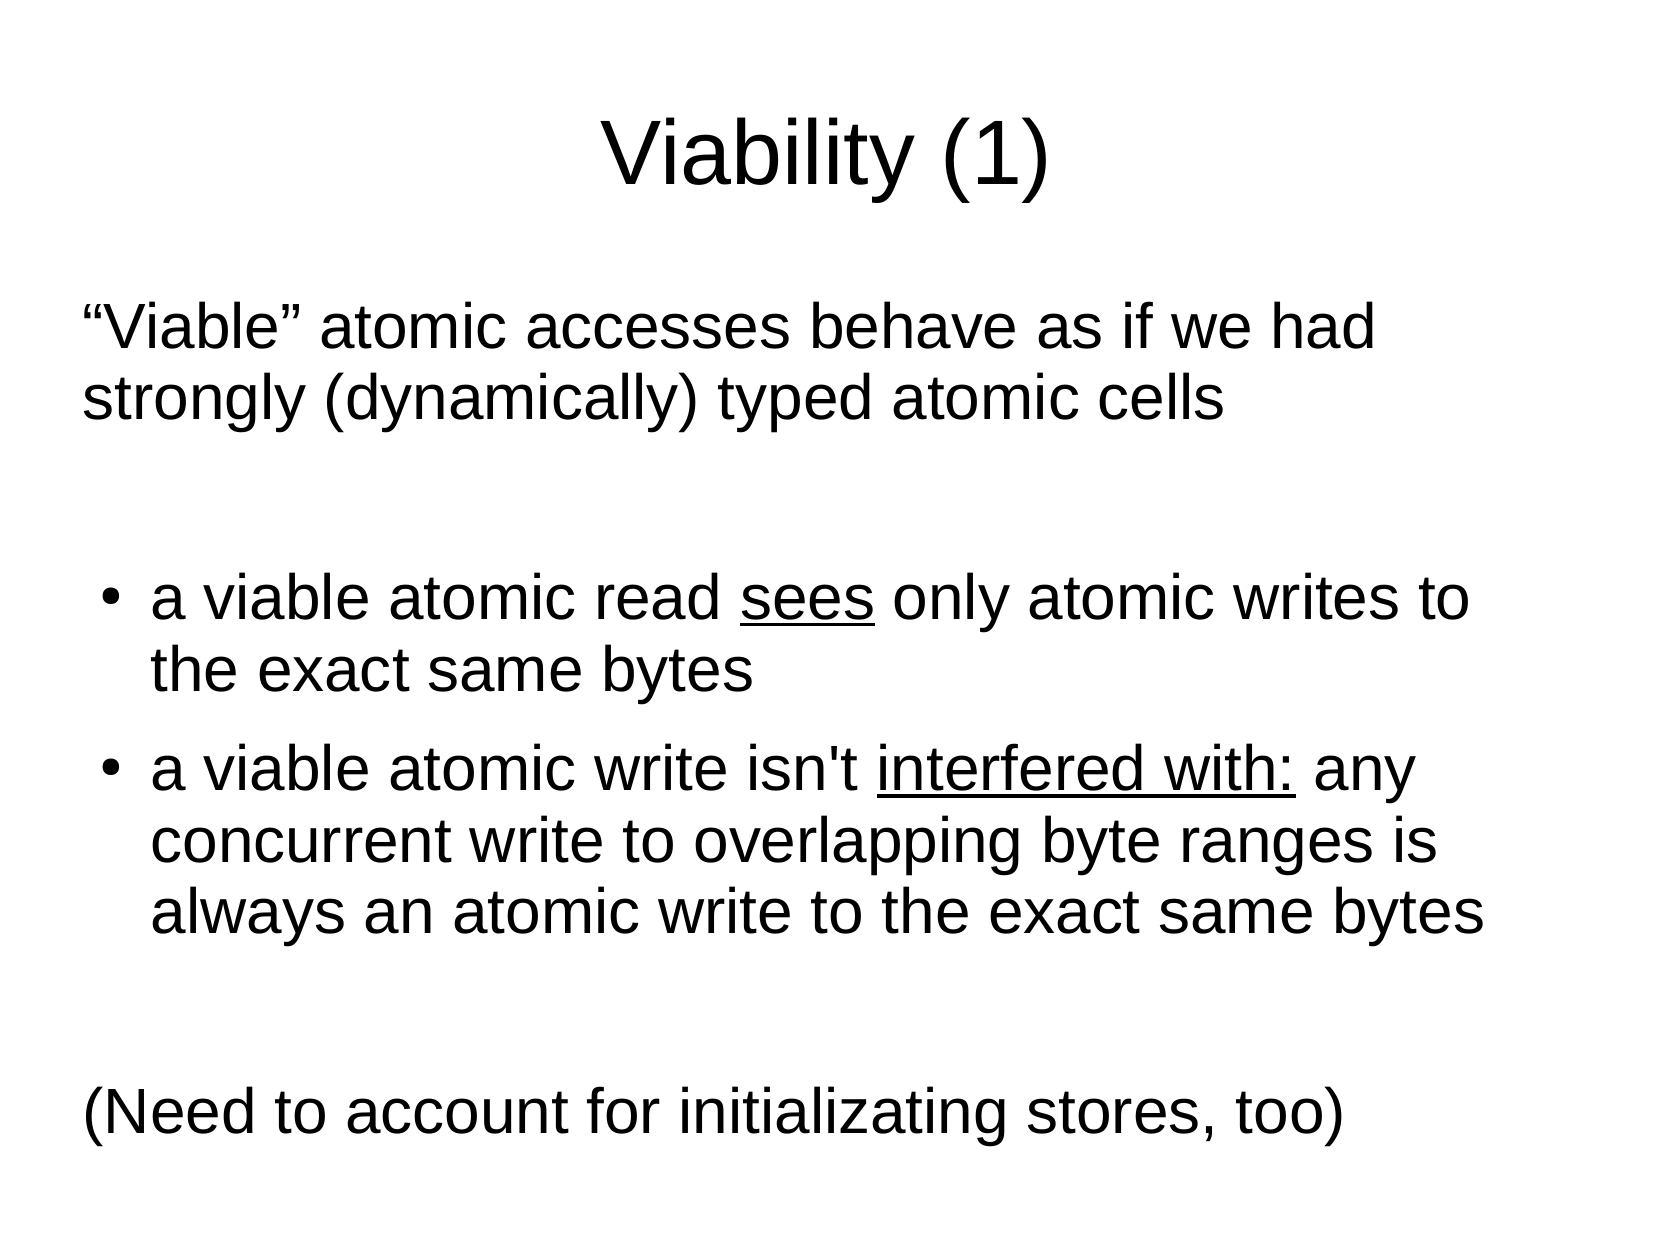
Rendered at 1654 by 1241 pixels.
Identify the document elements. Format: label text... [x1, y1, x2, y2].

title Viability (1) [82, 49, 1571, 257]
list “Viable” atomic accesses behave as if we had strongly (dynamically) typed atomic cells a viable atomic read sees only atomic writes to the exact same bytes a viable atomic write isn't interfered with: any concurrent write to overlapping byte ranges is always an atomic write to the exact same bytes (Need to account for initializating stores, too) [82, 290, 1571, 1156]
